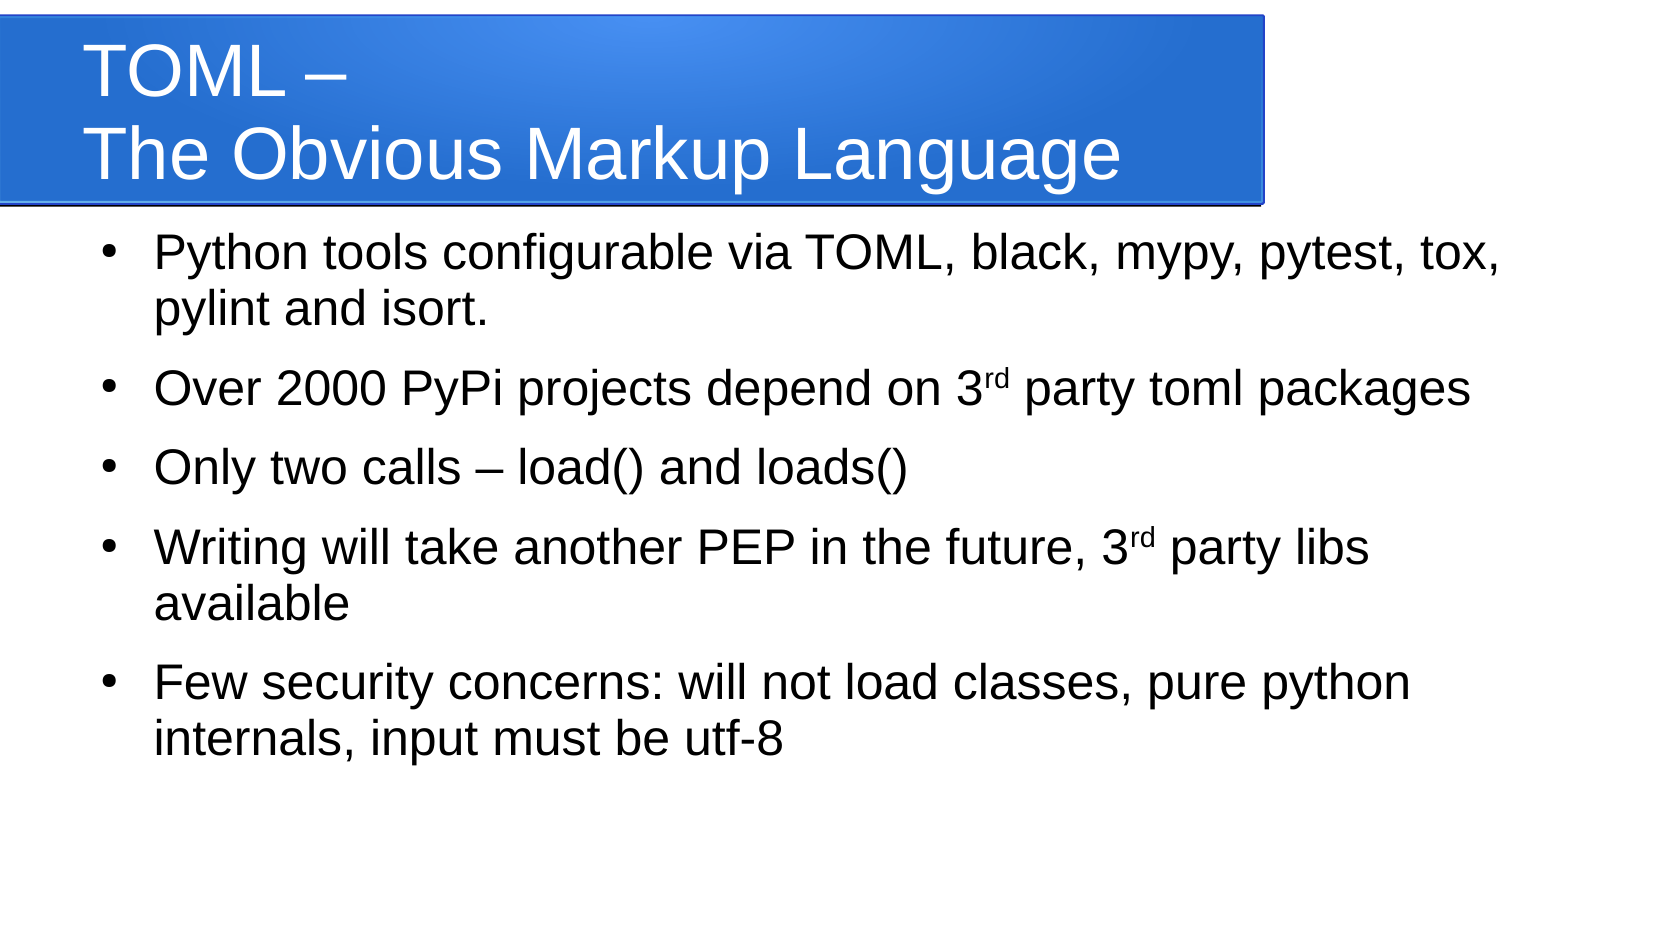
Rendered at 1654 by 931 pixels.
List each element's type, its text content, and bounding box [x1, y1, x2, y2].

list Python tools configurable via TOML, black, mypy, pytest, tox, pylint and isort. Over 2000 PyPi projects depend on 3rd party toml packages Only two calls – load() and loads() Writing will take another PEP in the future, 3rd party libs available Few security concerns: will not load classes, pure python internals, input must be utf-8 [82, 224, 1571, 856]
title TOML – The Obvious Markup Language [82, 29, 1235, 196]
